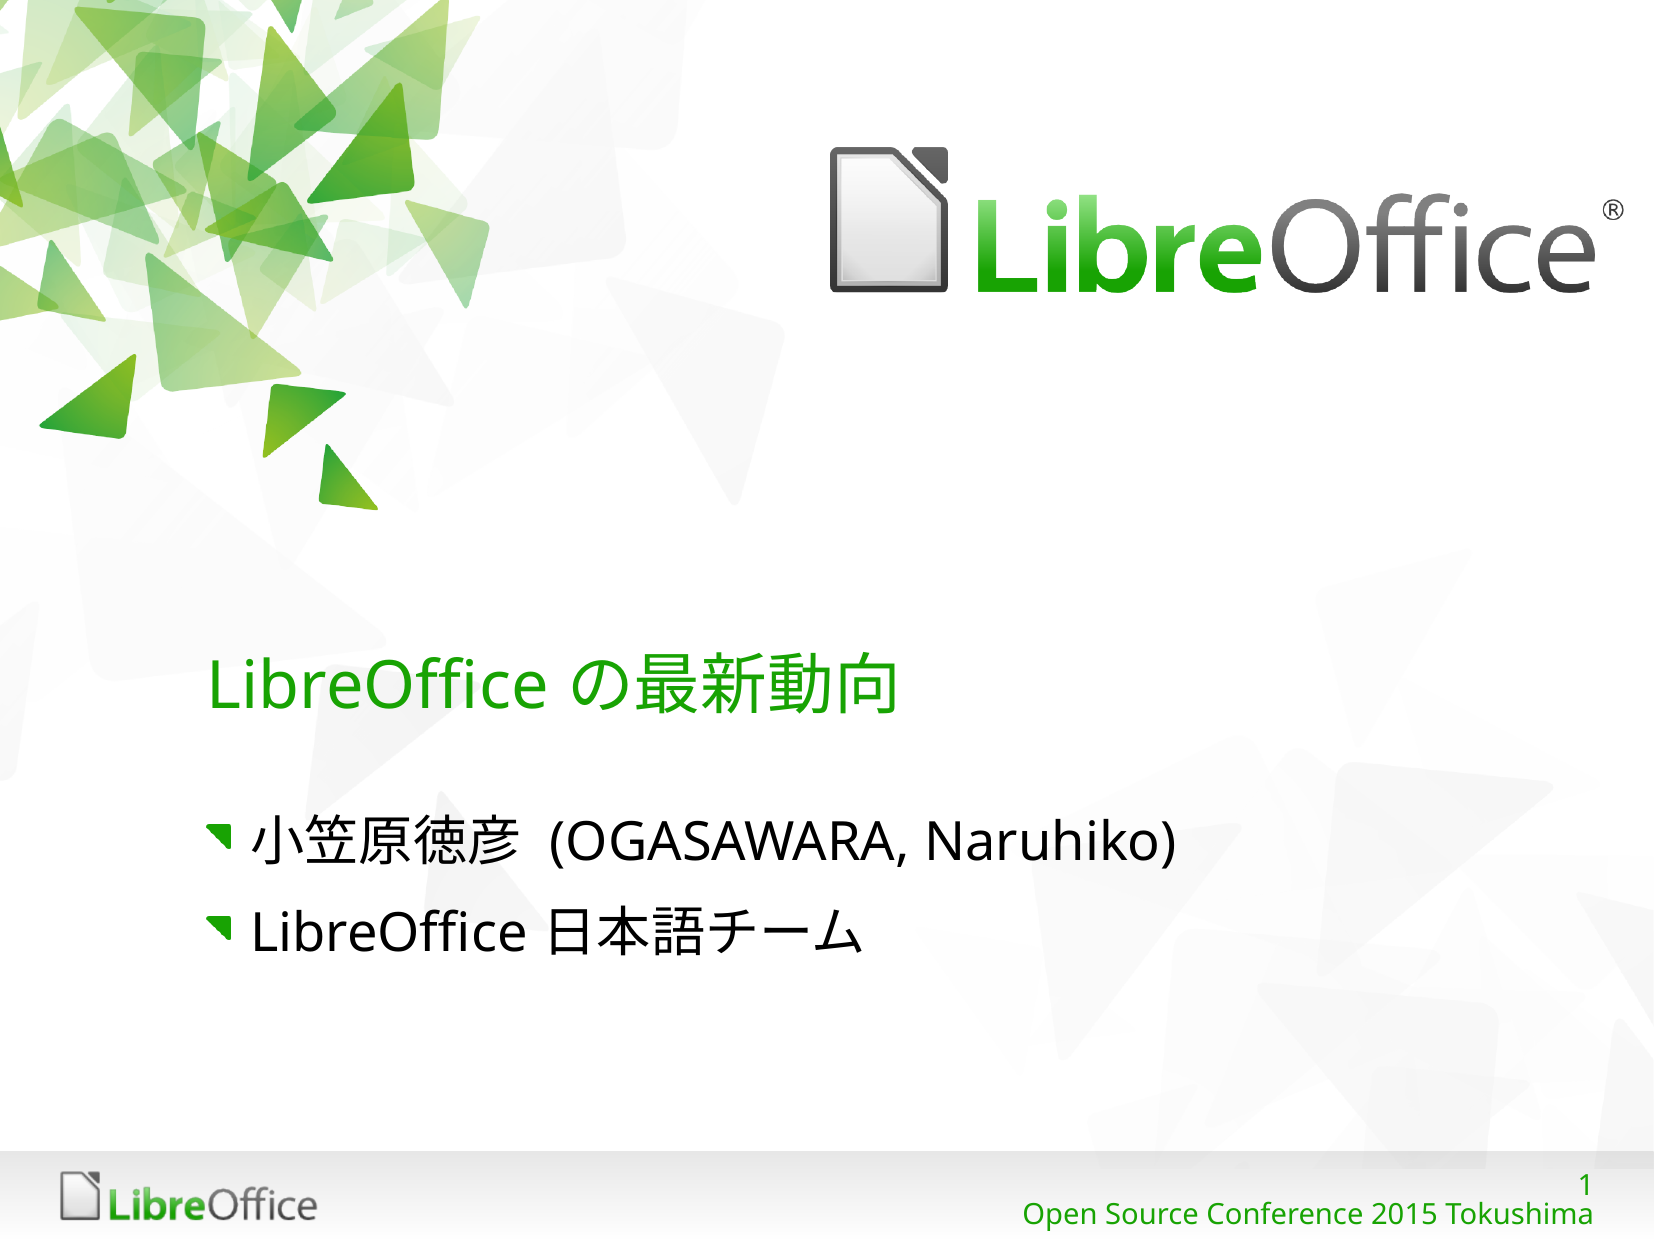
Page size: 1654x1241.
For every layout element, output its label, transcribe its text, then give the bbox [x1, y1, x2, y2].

list 小笠原徳彦 (OGASAWARA, Naruhiko) LibreOffice日本語チーム [206, 797, 1477, 1241]
picture [915, 548, 1654, 1169]
picture [0, 0, 1654, 948]
title LibreOfficeの最新動向 [206, 590, 1477, 768]
picture [41, 1152, 206, 1240]
